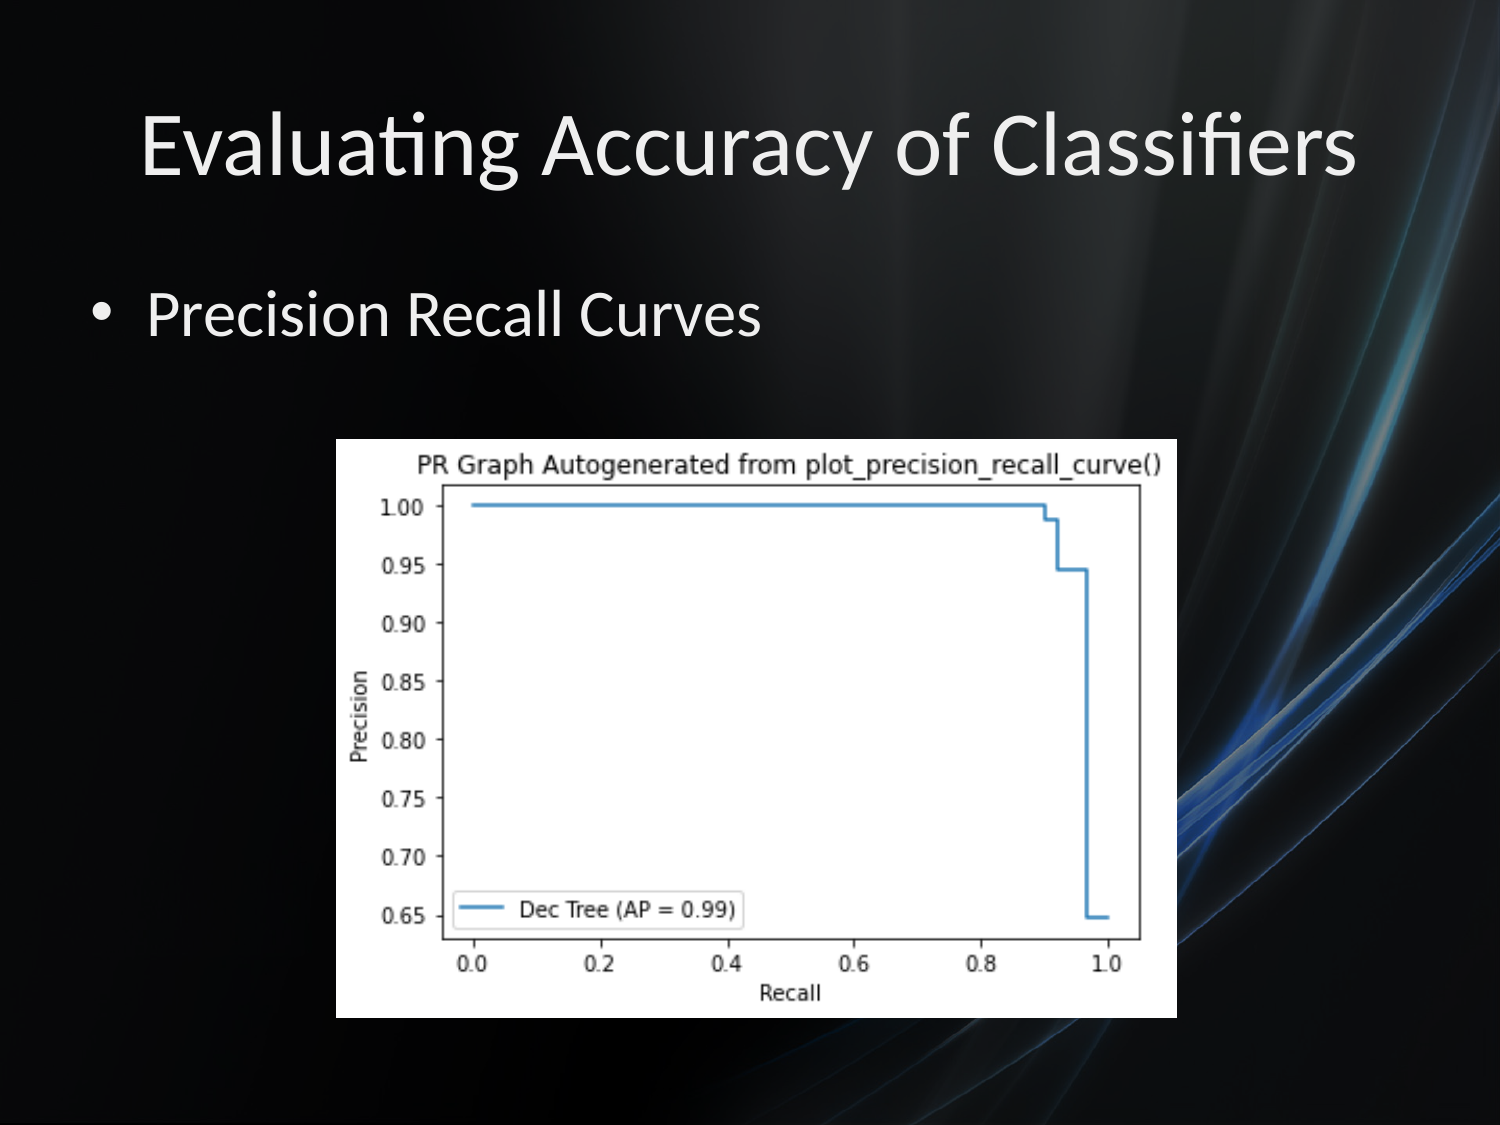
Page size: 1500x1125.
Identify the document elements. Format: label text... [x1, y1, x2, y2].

title Evaluating Accuracy of Classifiers [75, 45, 1425, 233]
picture [0, 0, 1500, 1125]
list Precision Recall Curves [75, 262, 1425, 1005]
